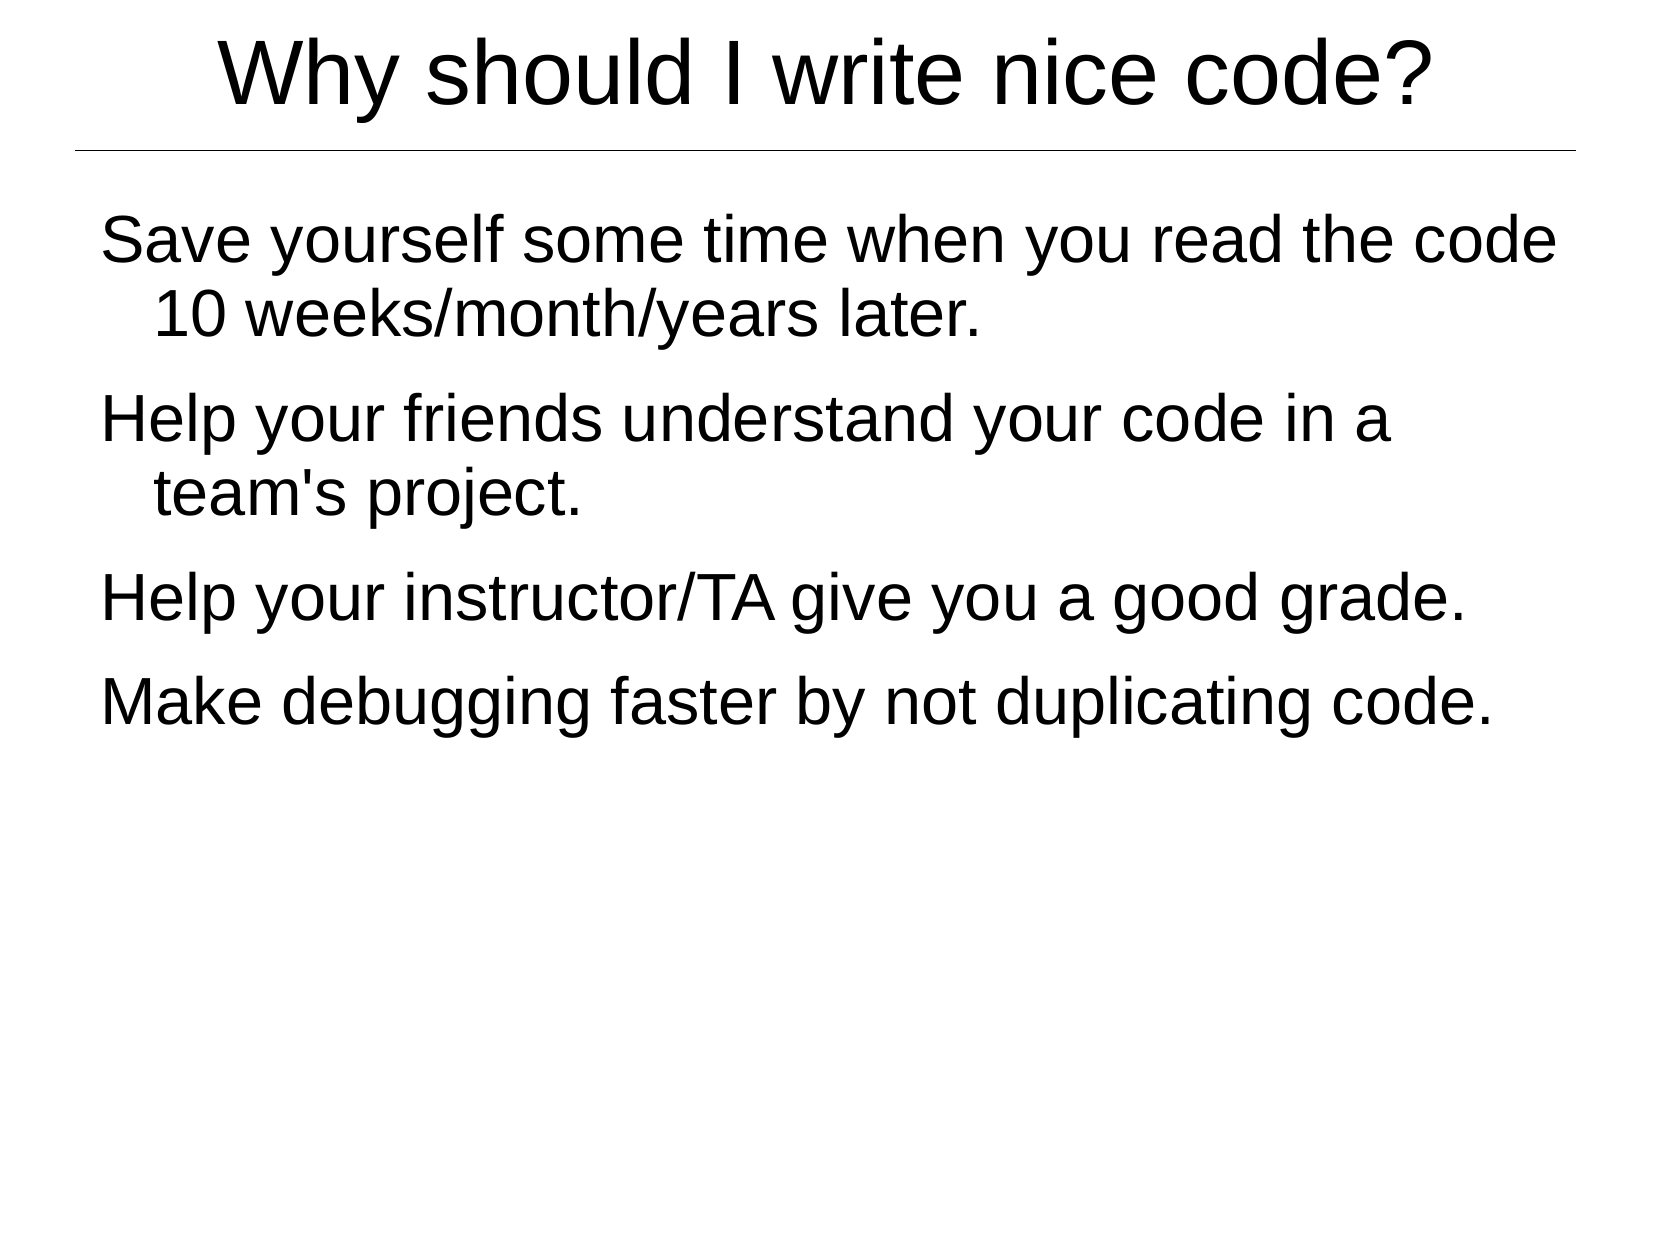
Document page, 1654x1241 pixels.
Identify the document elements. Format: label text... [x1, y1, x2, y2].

list Save yourself some time when you read the code 10 weeks/month/years later. Help your friends understand your code in a team's project. Help your instructor/TA give you a good grade. Make debugging faster by not duplicating code. [82, 201, 1571, 1006]
title Why should I write nice code? [82, 3, 1571, 143]
